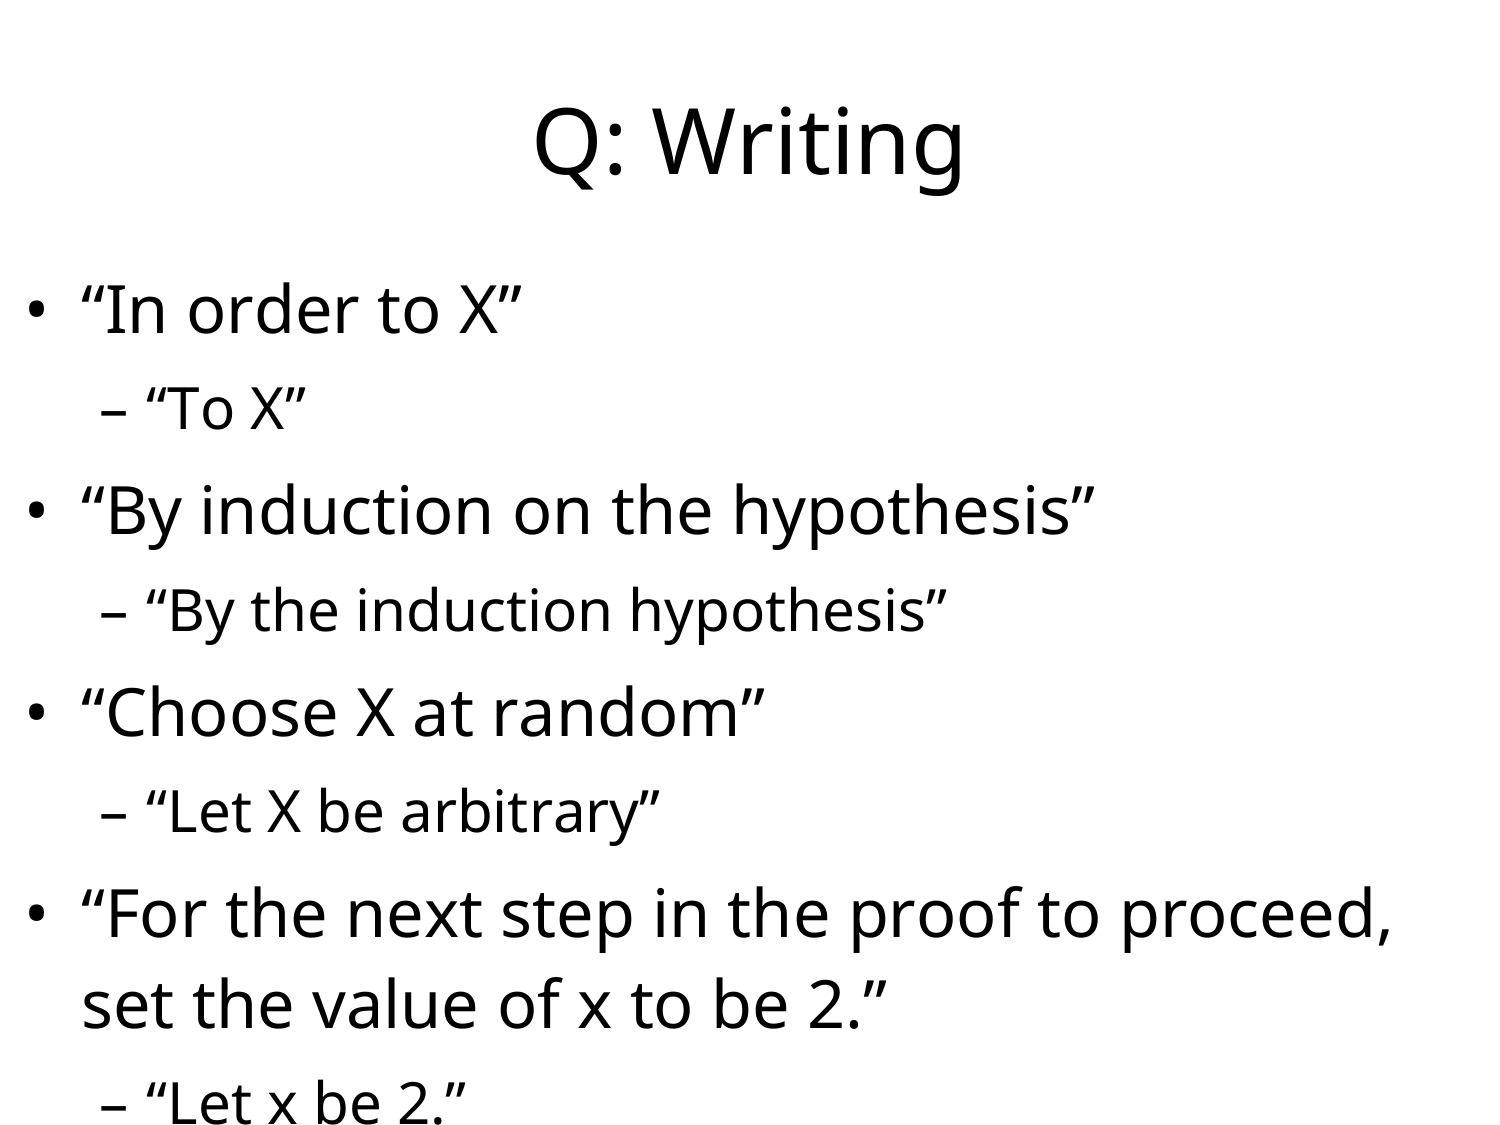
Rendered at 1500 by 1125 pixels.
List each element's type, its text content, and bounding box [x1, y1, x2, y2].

list “In order to X” “To X” “By induction on the hypothesis” “By the induction hypothesis” “Choose X at random” “Let X be arbitrary” “For the next step in the proof to proceed, set the value of x to be 2.” “Let x be 2.” [24, 262, 1476, 1101]
title Q: Writing [24, 45, 1476, 233]
